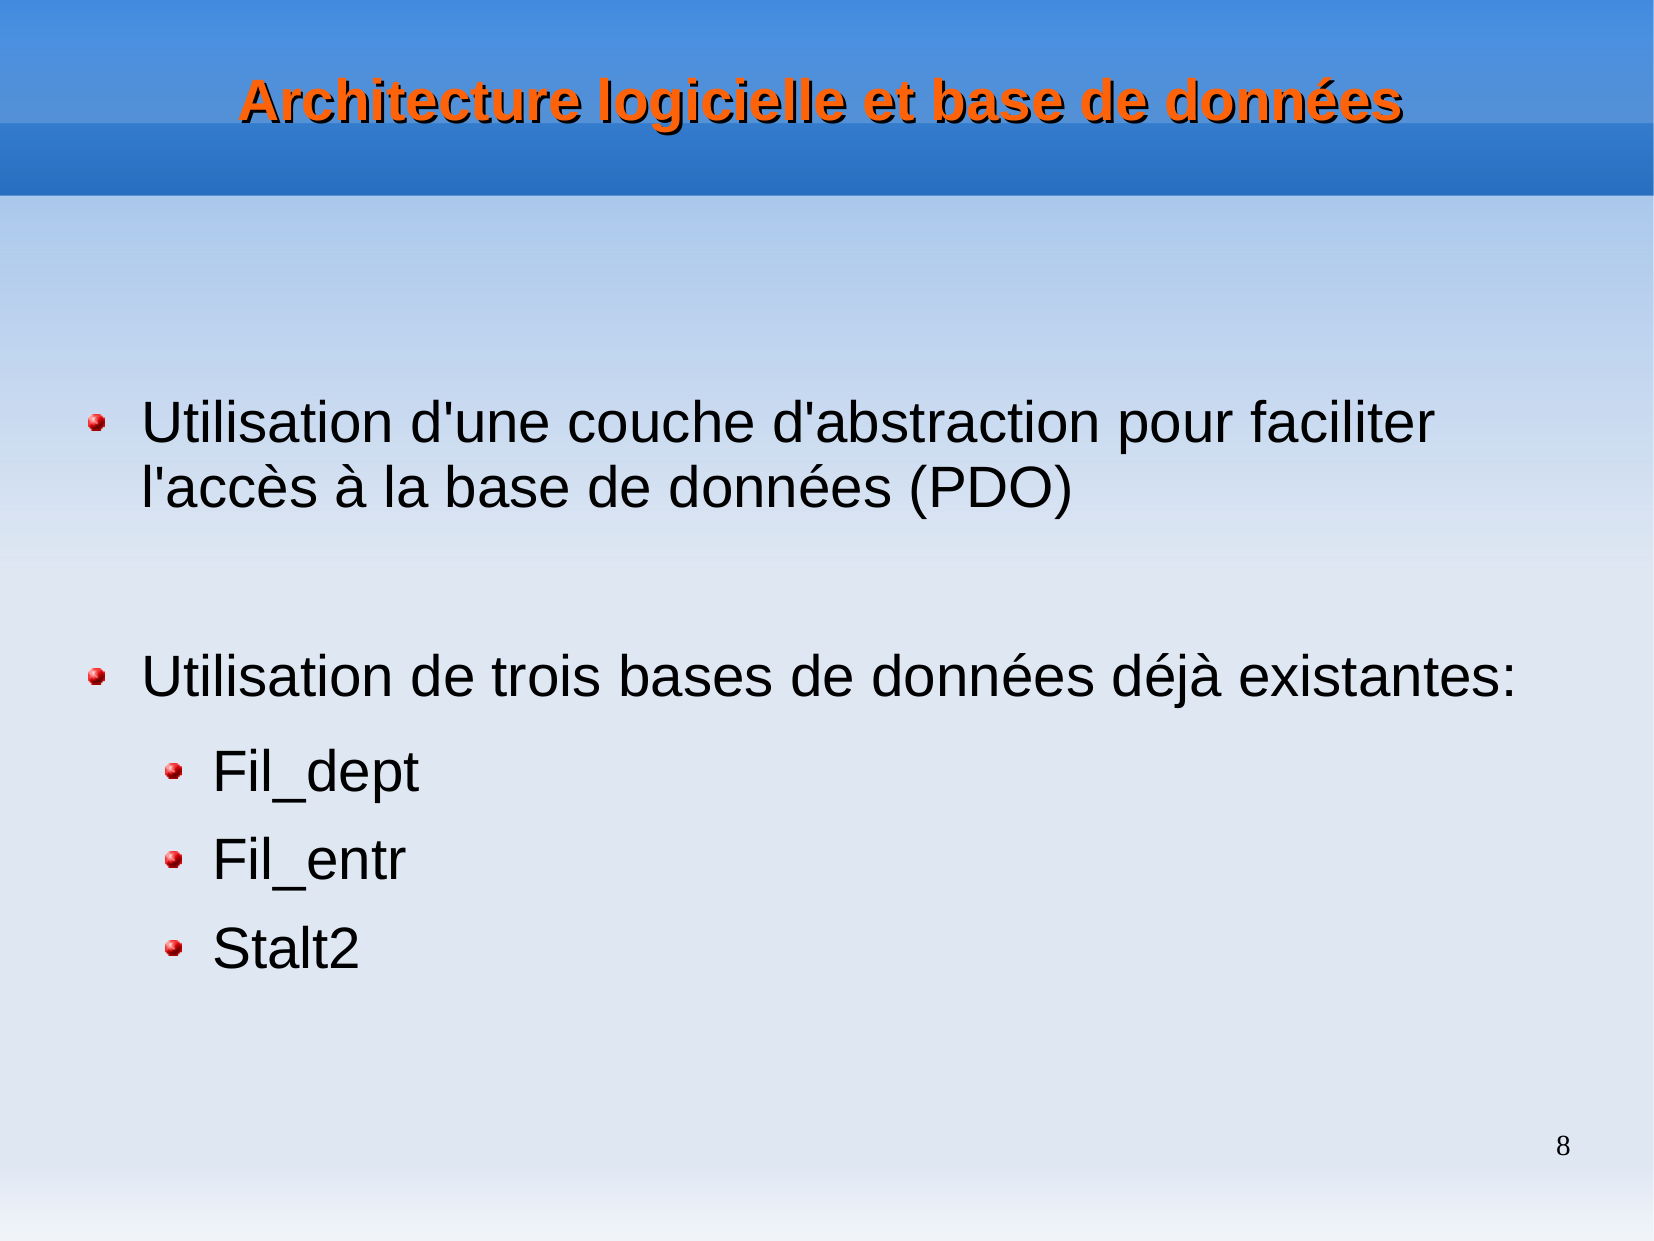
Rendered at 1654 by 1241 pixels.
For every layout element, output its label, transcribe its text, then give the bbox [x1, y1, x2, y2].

title Architecture logicielle et base de données [118, 35, 1524, 166]
picture [0, 0, 1654, 1241]
list Utilisation d'une couche d'abstraction pour faciliter l'accès à la base de données (PDO) Utilisation de trois bases de données déjà existantes: Fil_dept Fil_entr Stalt2 [70, 389, 1559, 1111]
